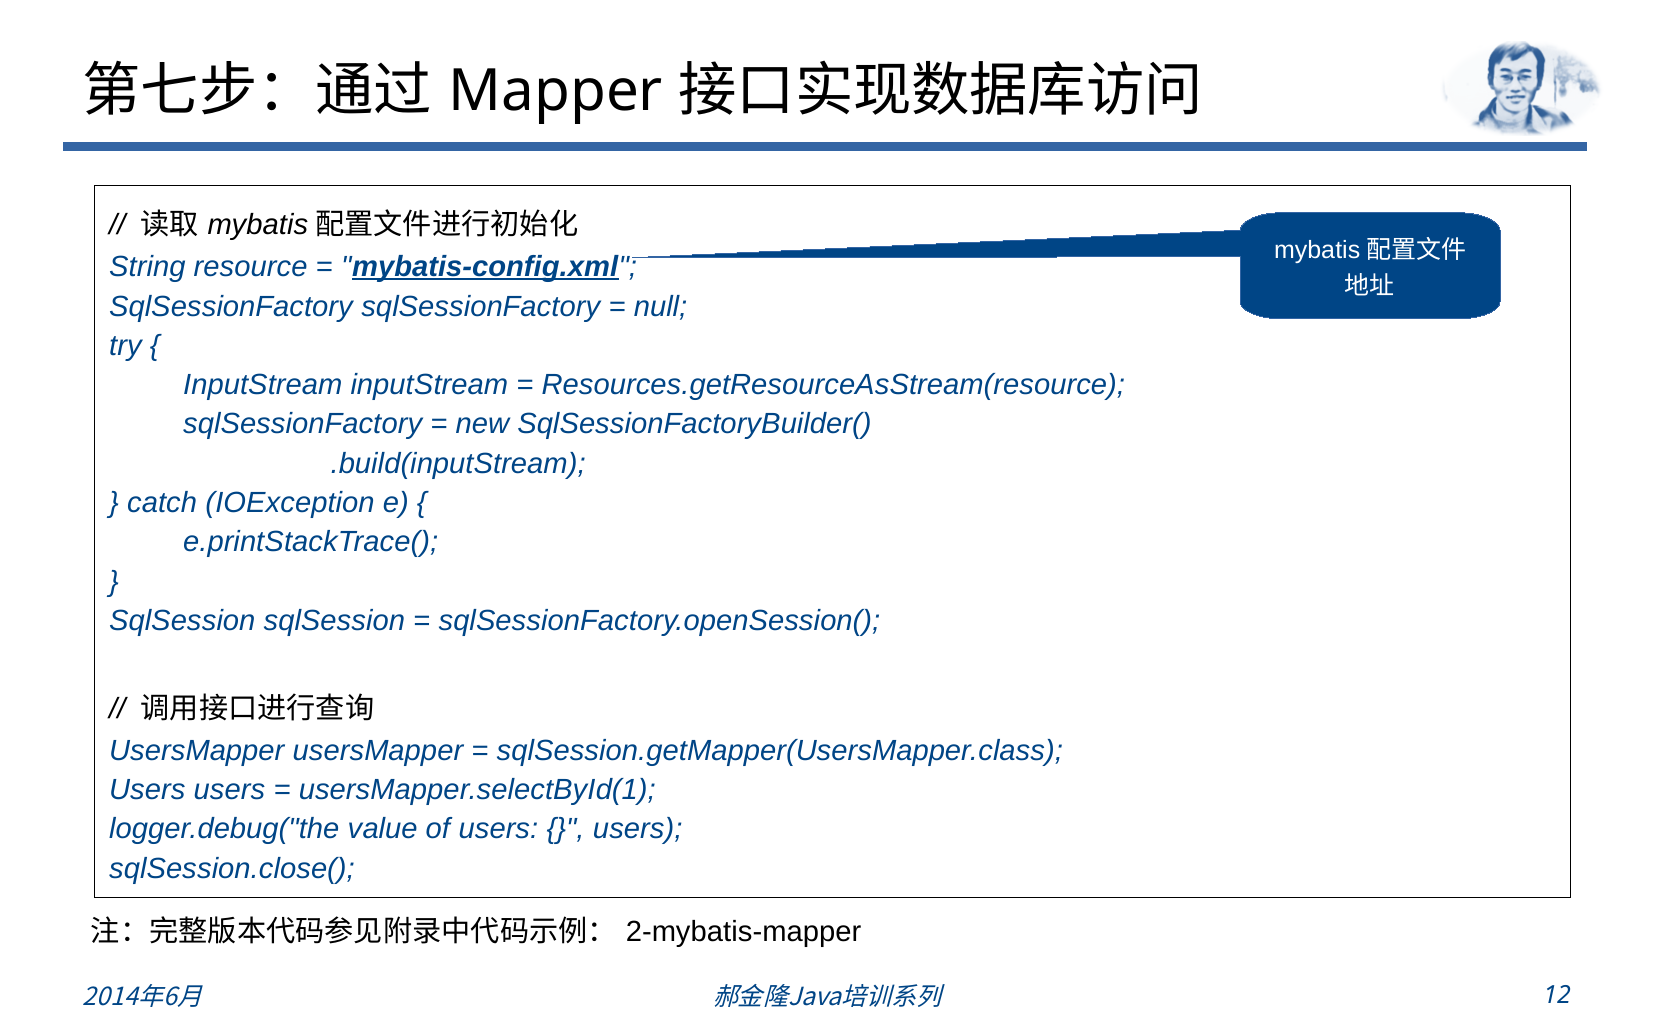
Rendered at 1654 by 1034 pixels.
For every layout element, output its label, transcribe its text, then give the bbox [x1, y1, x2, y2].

picture [1440, 41, 1604, 136]
title 第七步：通过Mapper接口实现数据库访问 [82, 41, 1571, 130]
text_box mybatis配置文件地址 [632, 212, 1501, 319]
text_box // 读取mybatis配置文件进行初始化 String resource = "mybatis-config.xml"; SqlSessionFactory sqlSessionFactory = null; try { InputStream inputStream = Resources.getResourceAsStream(resource); sqlSessionFactory = new SqlSessionFactoryBuilder() .build(inputStream); } catch (IOException e) { e.printStackTrace(); } SqlSession sqlSession = sqlSessionFactory.openSession(); // 调用接口进行查询 UsersMapper usersMapper = sqlSession.getMapper(UsersMapper.class); Users users = usersMapper.selectById(1); logger.debug("the value of users: {}", users); sqlSession.close(); [94, 185, 1571, 898]
text_box 注：完整版本代码参见附录中代码示例：2-mybatis-mapper [76, 900, 1099, 955]
